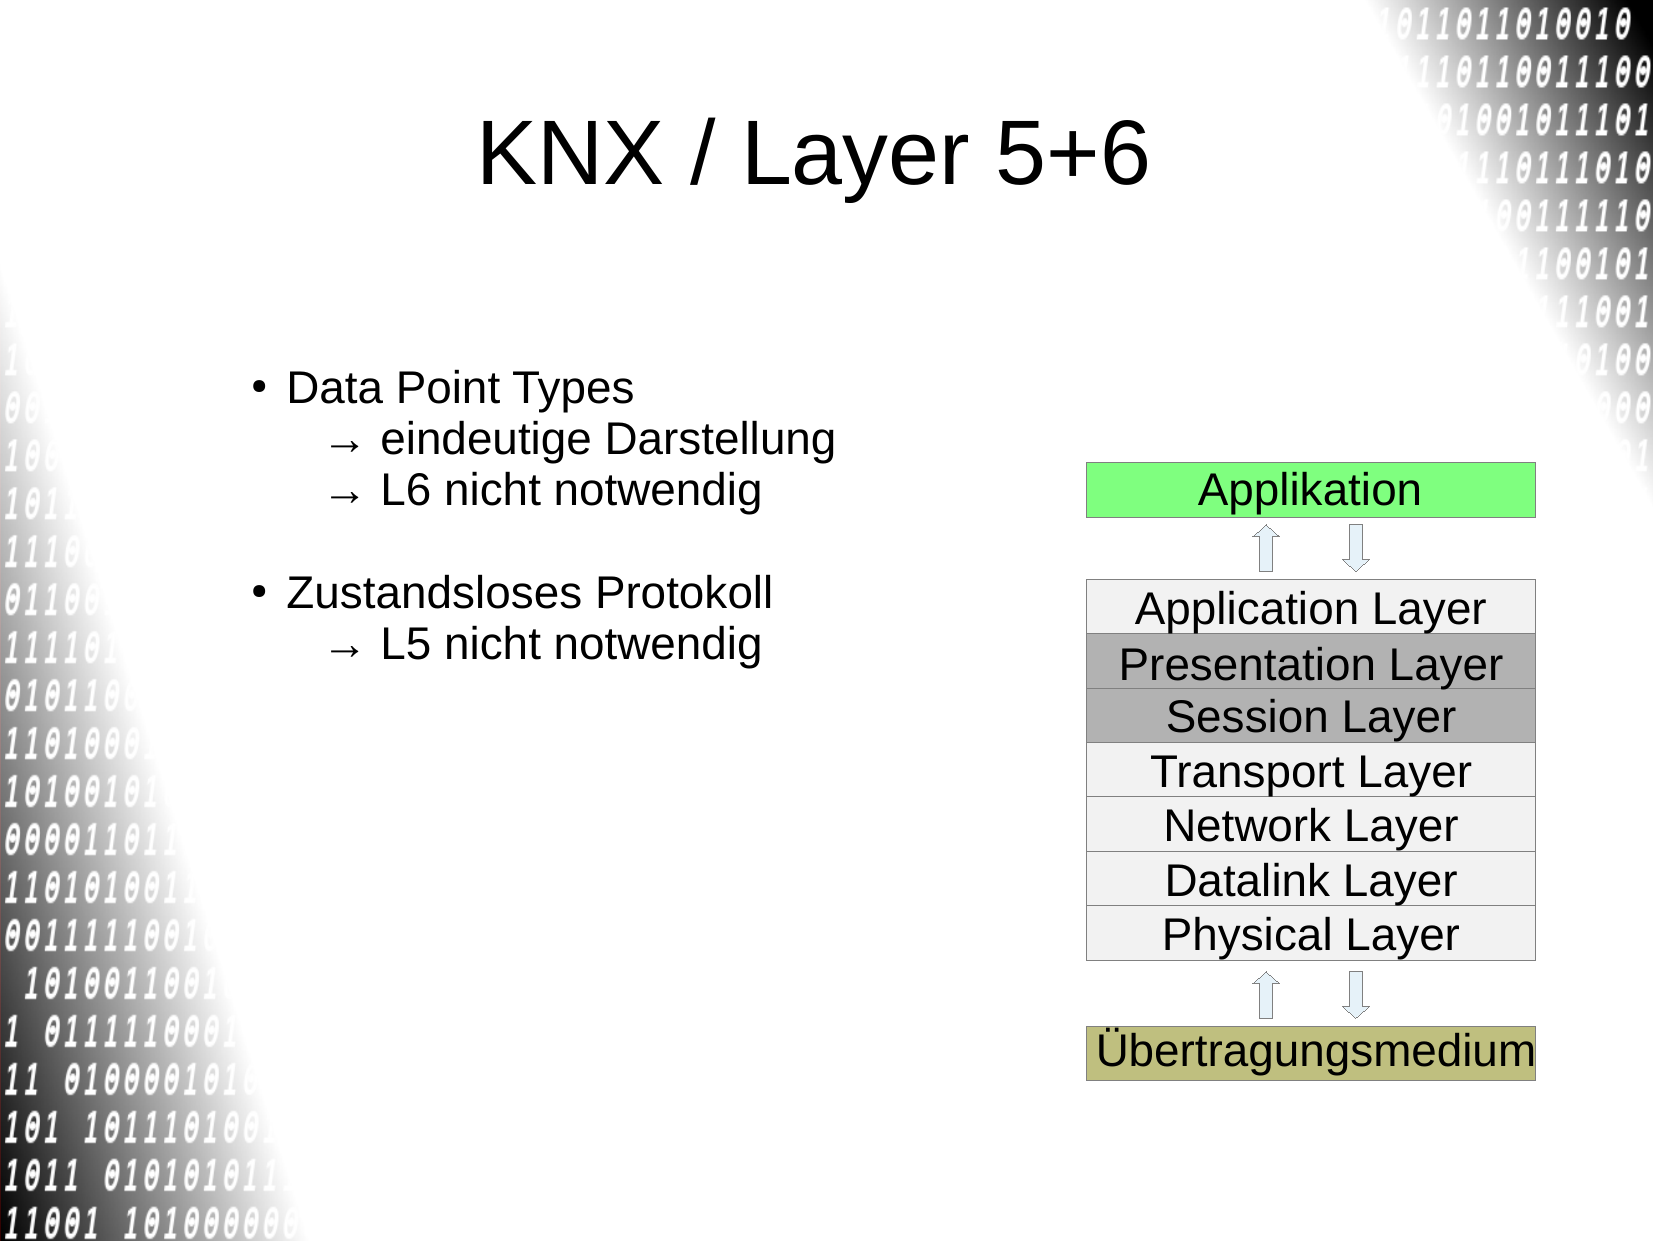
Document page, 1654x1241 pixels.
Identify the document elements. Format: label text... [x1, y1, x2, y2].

text_box Übertragungsmedium [489, 1018, 1654, 1085]
text_box Application Layer [1205, 575, 1536, 631]
text_box Applikation [1205, 456, 1654, 524]
text_box [1342, 524, 1370, 572]
text_box Session Layer [1086, 684, 1536, 738]
text_box Transport Layer [1086, 738, 1536, 792]
text_box Data Point Types → eindeutige Darstellung → L6 nicht notwendig Zustandsloses Protokoll → L5 nicht notwendig [236, 354, 1205, 729]
picture [0, 0, 1653, 1241]
text_box [1252, 524, 1280, 572]
text_box Network Layer [1086, 792, 1536, 847]
text_box [1252, 971, 1280, 1019]
text_box [1342, 971, 1370, 1019]
text_box Physical Layer [1086, 901, 1536, 968]
text_box Presentation Layer [1205, 631, 1536, 684]
text_box Datalink Layer [1086, 847, 1536, 901]
